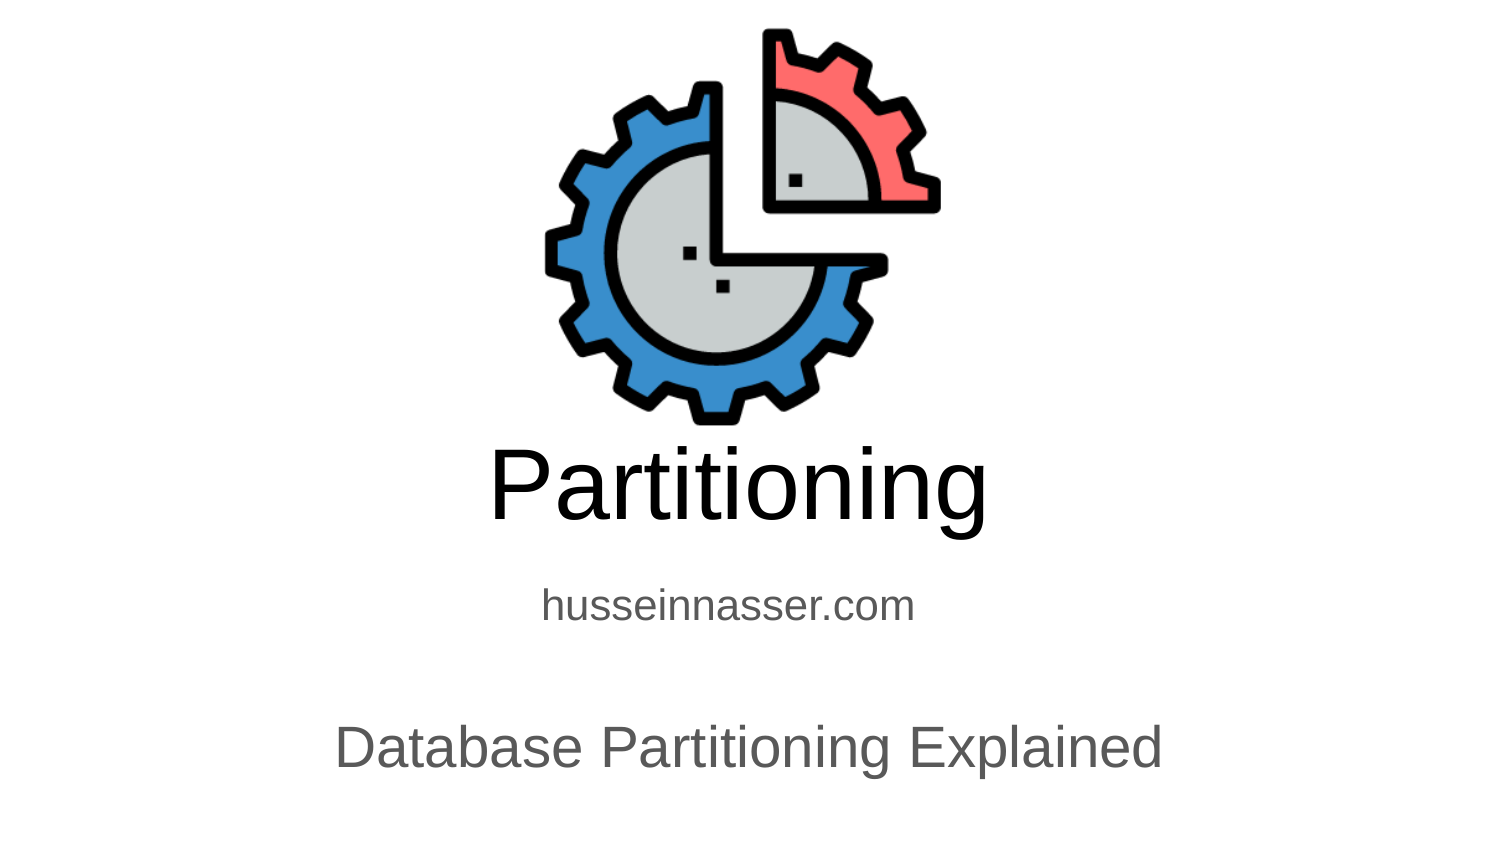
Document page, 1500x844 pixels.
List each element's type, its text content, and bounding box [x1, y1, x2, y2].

picture [285, 0, 1215, 500]
title Partitioning [83, 413, 1395, 556]
subtitle husseinnasser.com [432, 565, 1025, 690]
subtitle Database Partitioning Explained [51, 699, 1449, 830]
